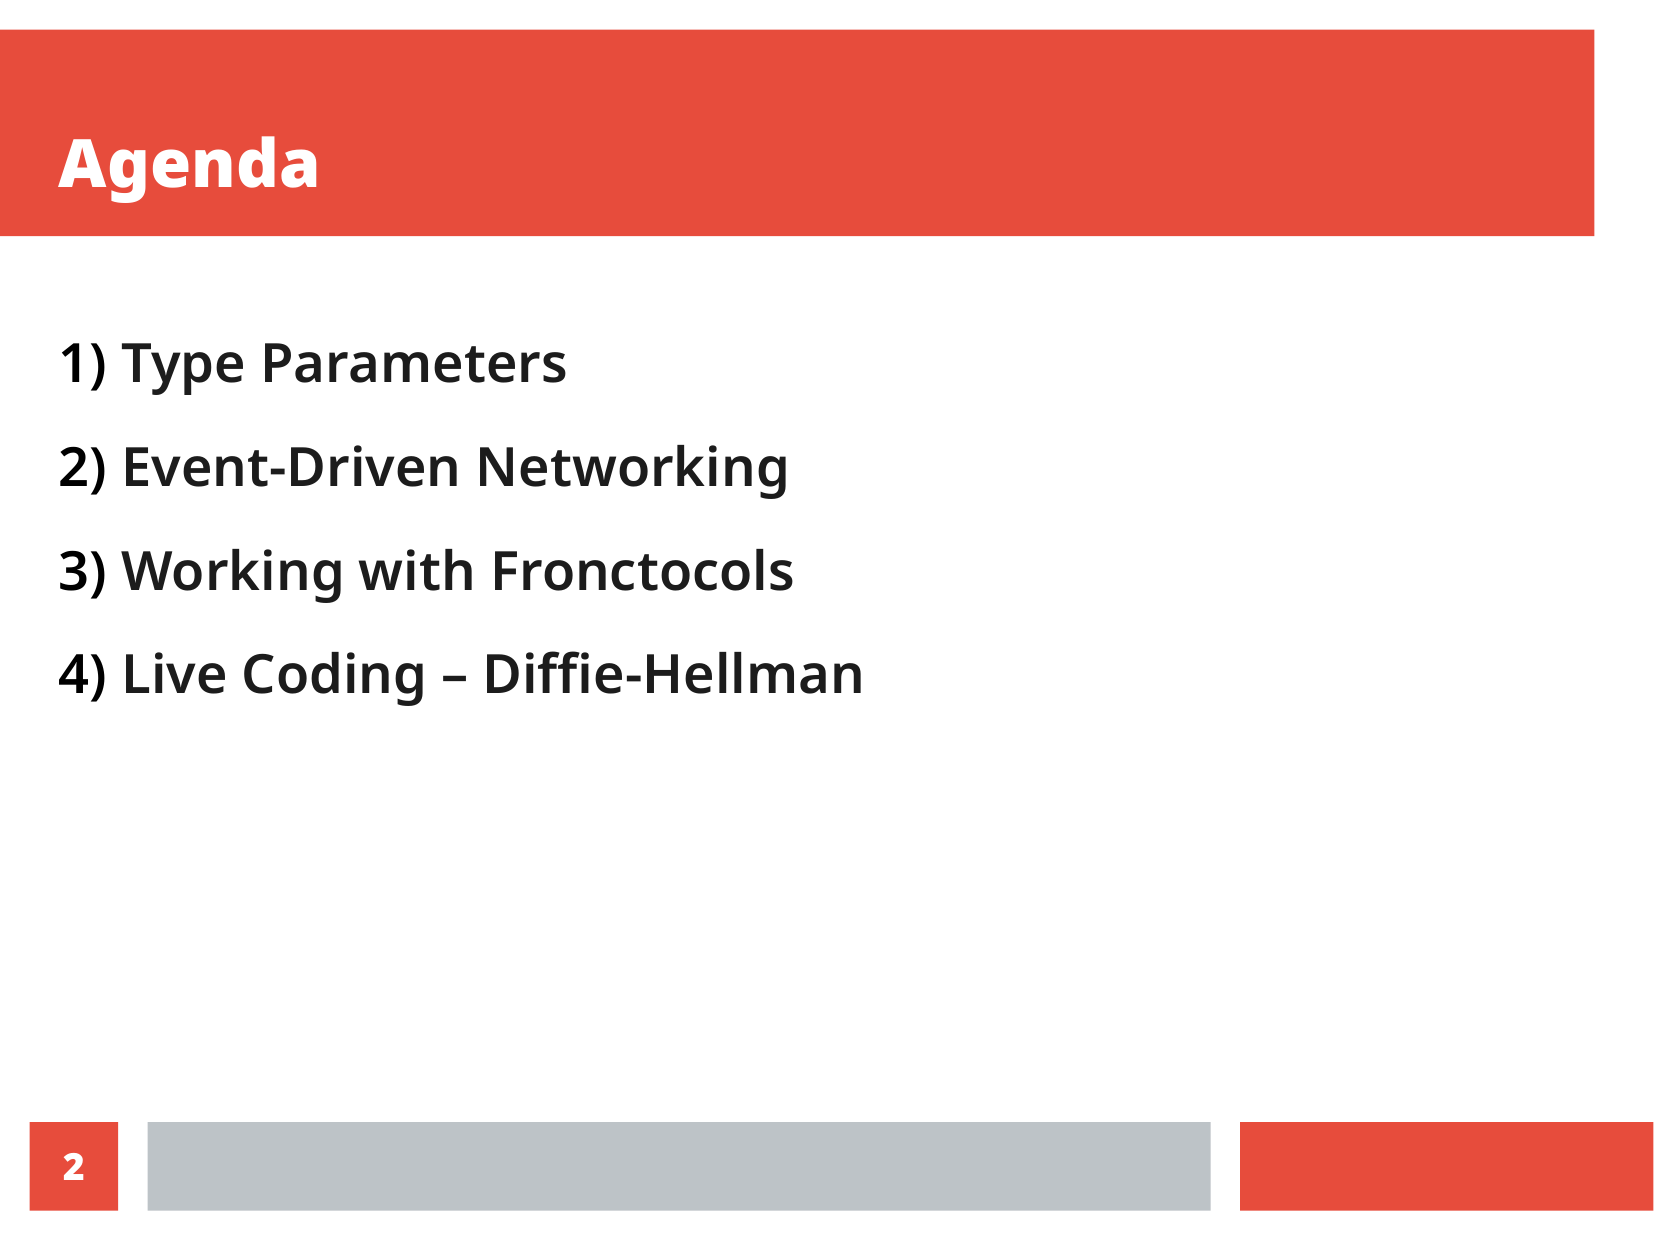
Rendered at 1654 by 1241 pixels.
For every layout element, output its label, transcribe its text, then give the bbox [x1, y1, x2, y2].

list Type Parameters Event-Driven Networking Working with Fronctocols Live Coding – Diffie-Hellman [59, 324, 1565, 1093]
title Agenda [59, 59, 1595, 207]
